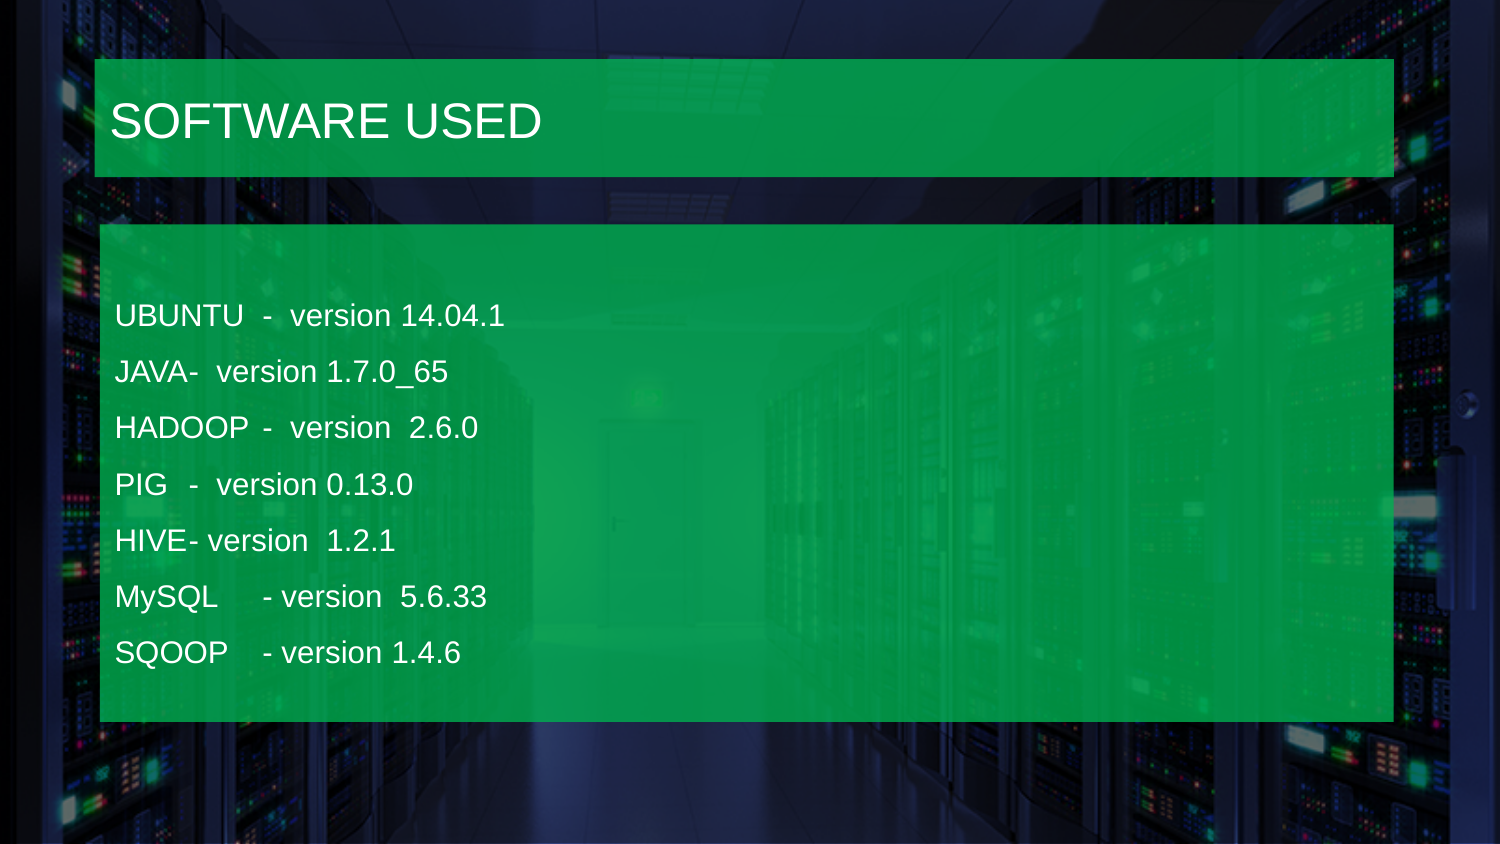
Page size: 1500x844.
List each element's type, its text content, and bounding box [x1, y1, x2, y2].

text_box SOFTWARE USED [95, 59, 1394, 177]
text_box UBUNTU - version 14.04.1 JAVA - version 1.7.0_65 HADOOP - version 2.6.0 PIG - version 0.13.0 HIVE - version 1.2.1 MySQL - version 5.6.33 SQOOP - version 1.4.6 [100, 224, 1394, 722]
text_box [0, 0, 1500, 844]
